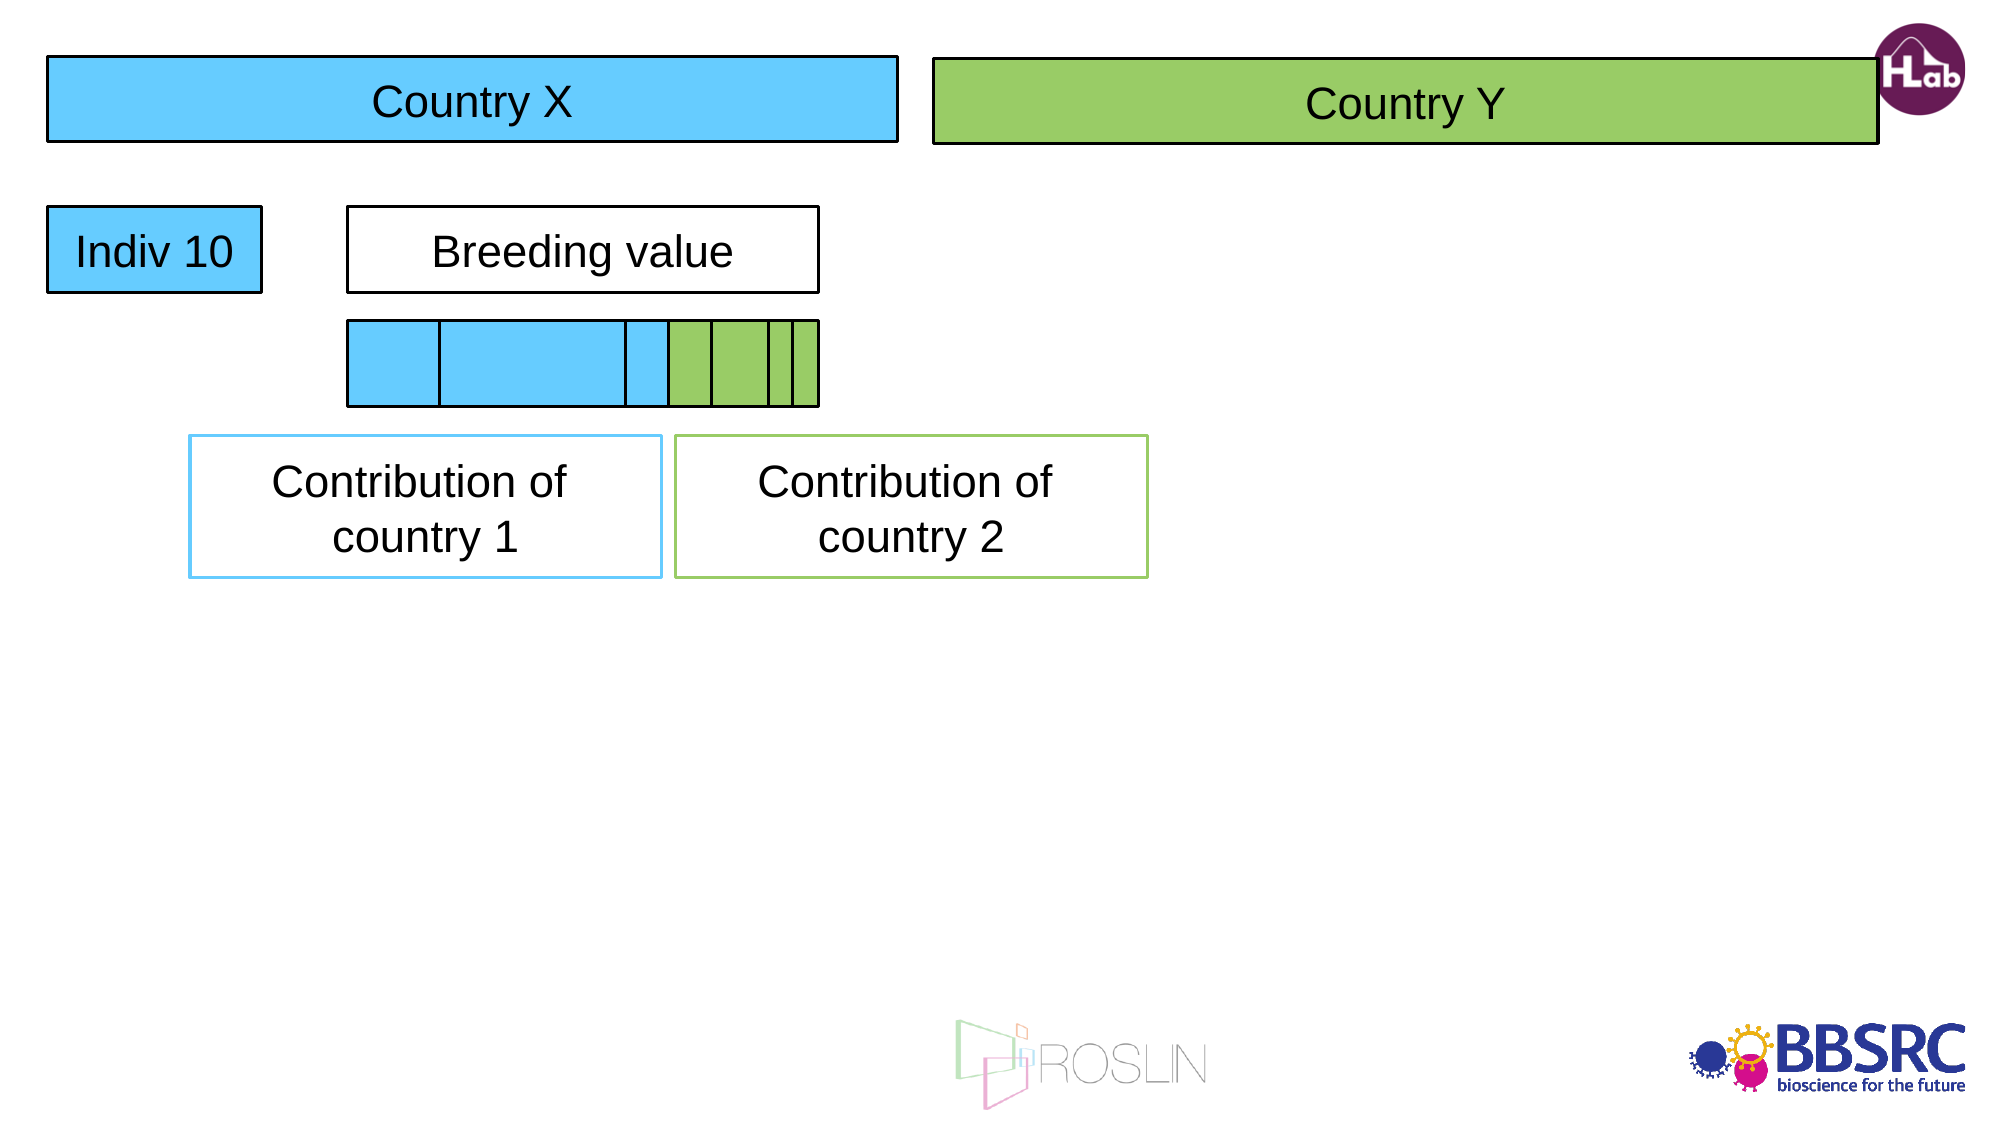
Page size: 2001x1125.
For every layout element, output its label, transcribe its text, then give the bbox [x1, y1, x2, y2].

text_box Contribution of country 1 [190, 435, 662, 578]
picture [948, 985, 1219, 1125]
text_box Breeding value [347, 206, 819, 293]
text_box Country Y [933, 58, 1878, 144]
text_box [347, 320, 819, 407]
text_box Indiv 10 [47, 206, 262, 293]
picture [1872, 21, 1966, 116]
text_box Country X [47, 56, 898, 142]
picture [1687, 1020, 1966, 1098]
text_box Contribution of country 2 [675, 435, 1148, 578]
